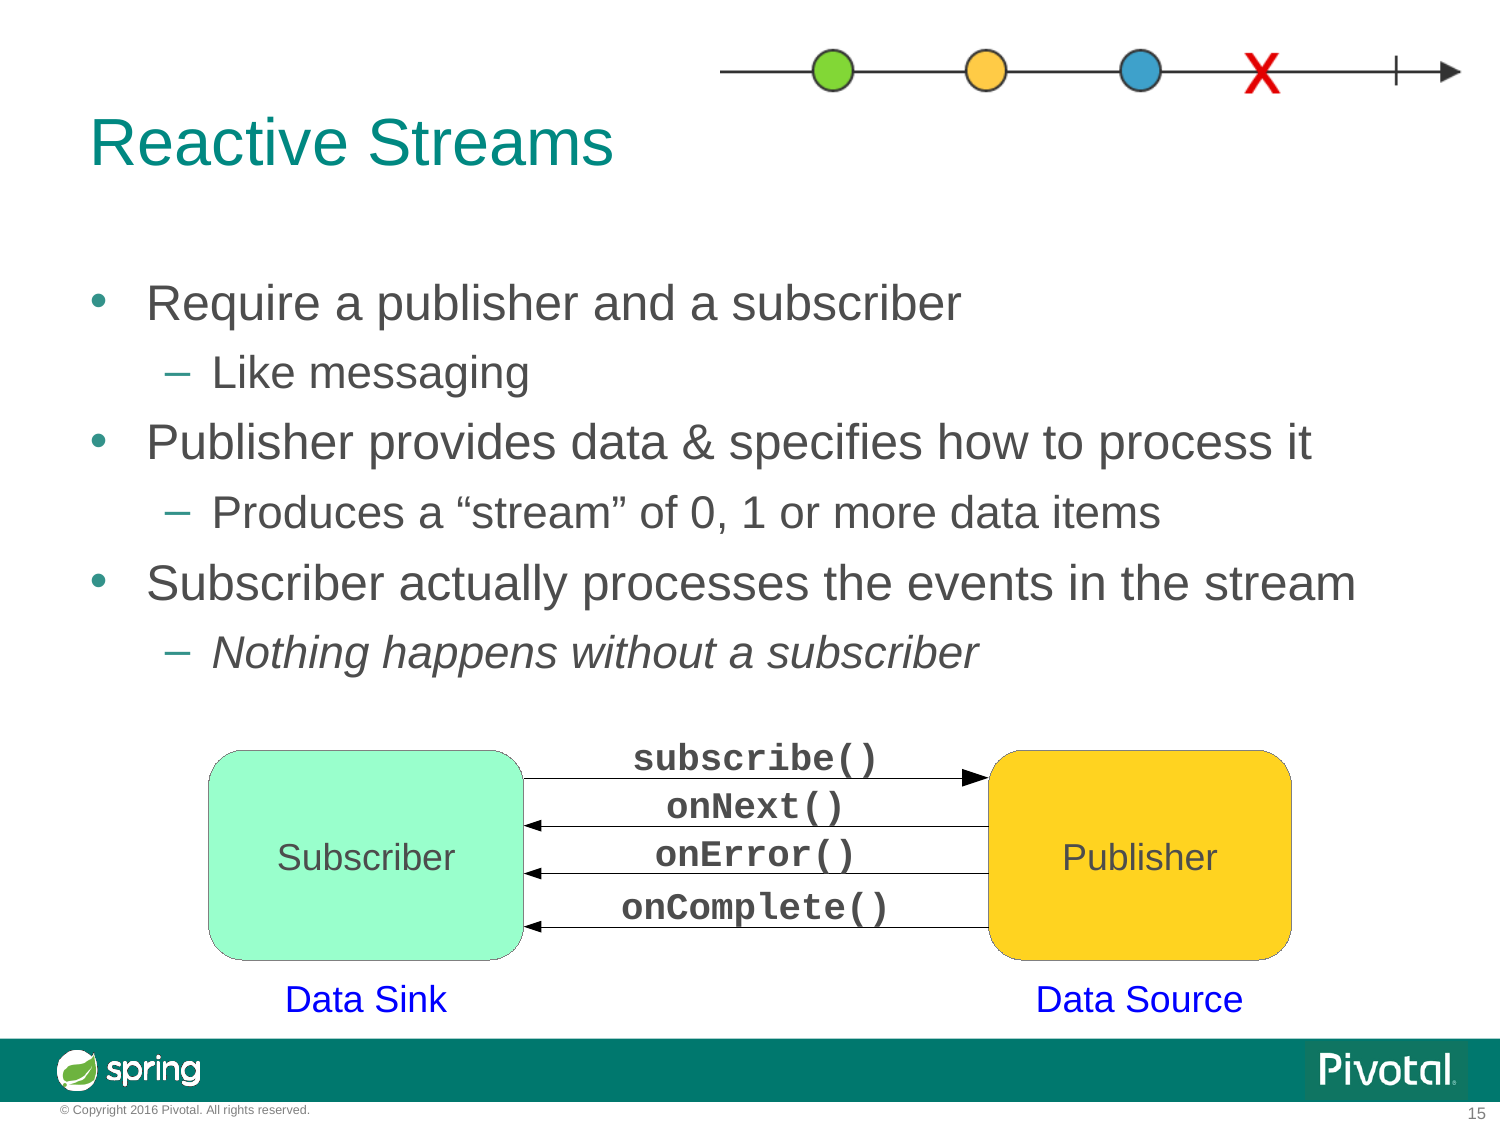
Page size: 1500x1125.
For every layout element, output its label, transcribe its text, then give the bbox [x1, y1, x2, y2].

list Require a publisher and a subscriber Like messaging Publisher provides data & specifies how to process it Produces a “stream” of 0, 1 or more data items Subscriber actually processes the events in the stream Nothing happens without a subscriber [75, 262, 1426, 1005]
text_box Subscriber [208, 750, 524, 961]
picture [1305, 1041, 1468, 1100]
text_box Publisher [988, 750, 1292, 961]
text_box Data Sink [270, 967, 463, 1028]
picture [32, 1039, 210, 1101]
picture [720, 14, 1479, 122]
text_box Data Source [1020, 967, 1260, 1028]
title Reactive Streams [75, 45, 1426, 233]
